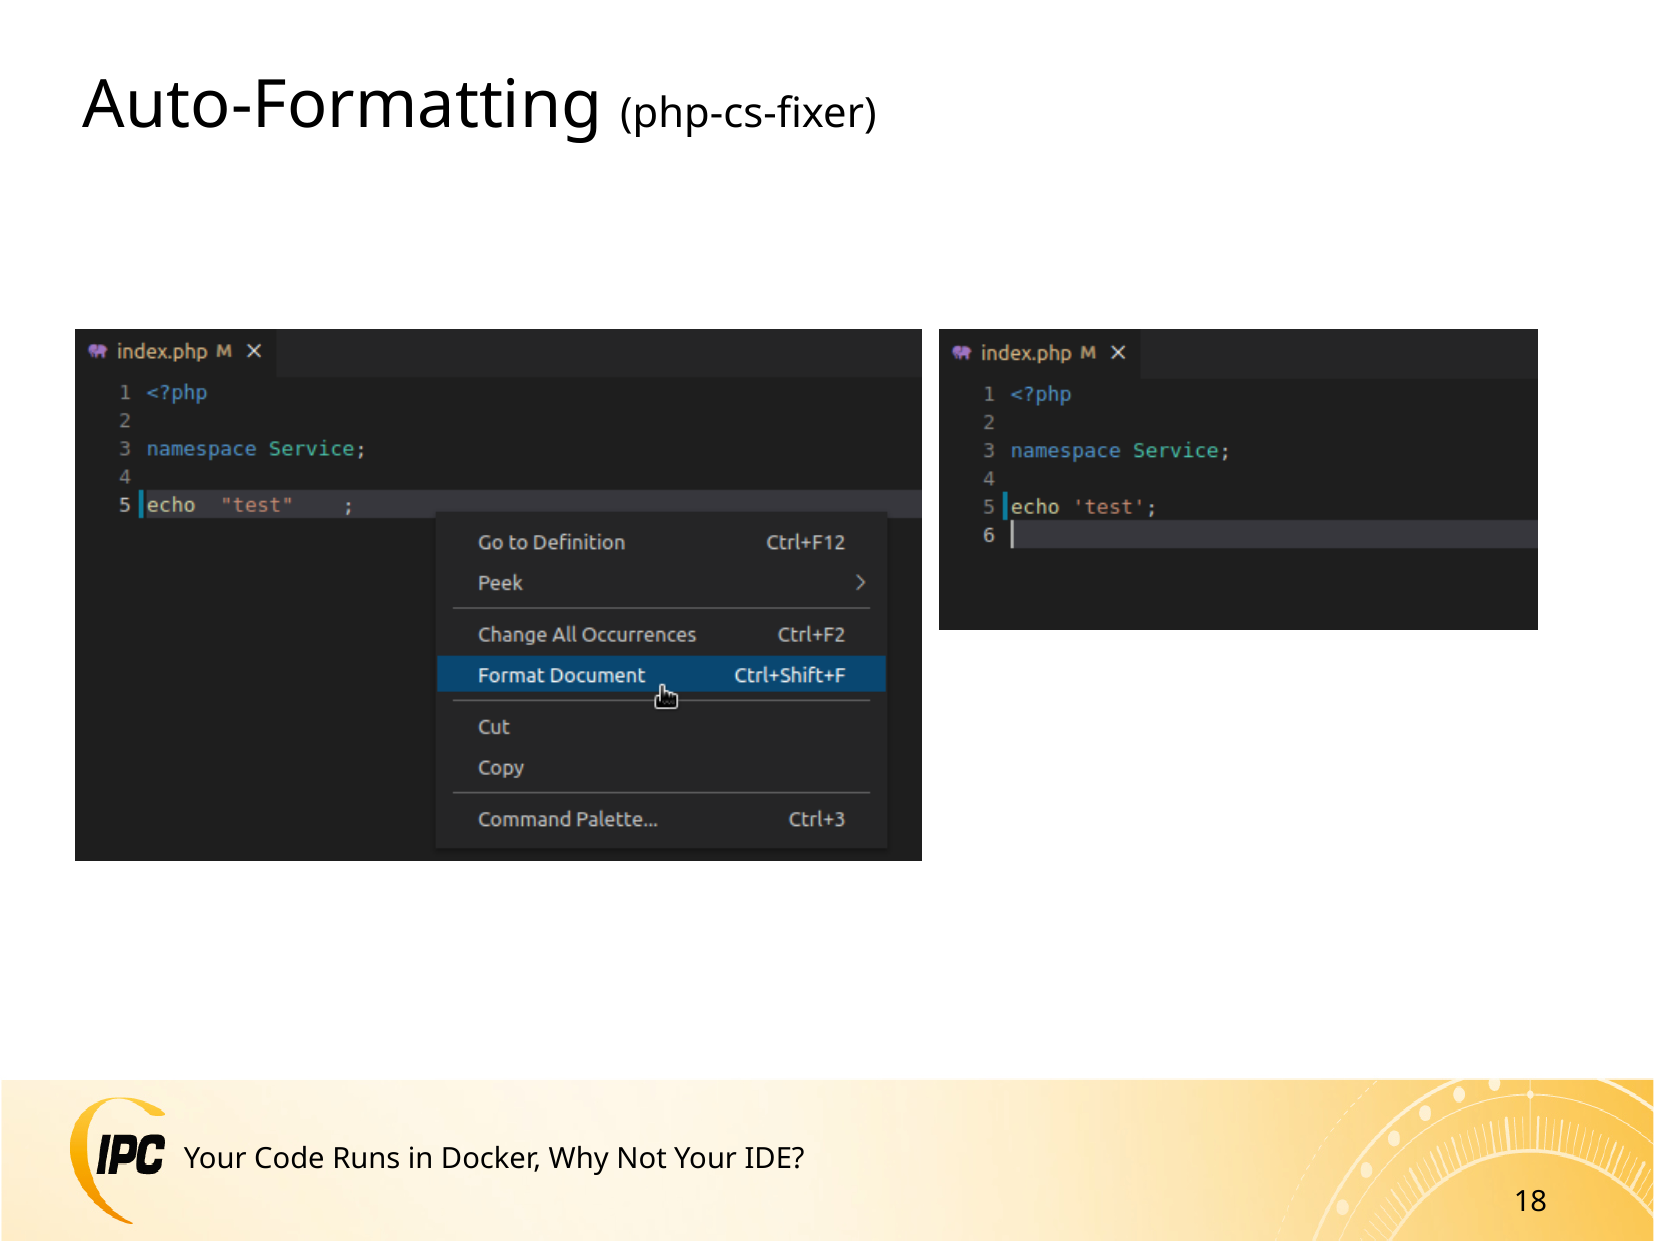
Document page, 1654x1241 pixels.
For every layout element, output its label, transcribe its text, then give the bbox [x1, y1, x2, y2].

title Auto-Formatting (php-cs-fixer) [82, 5, 1571, 198]
picture [0, 0, 1654, 1241]
